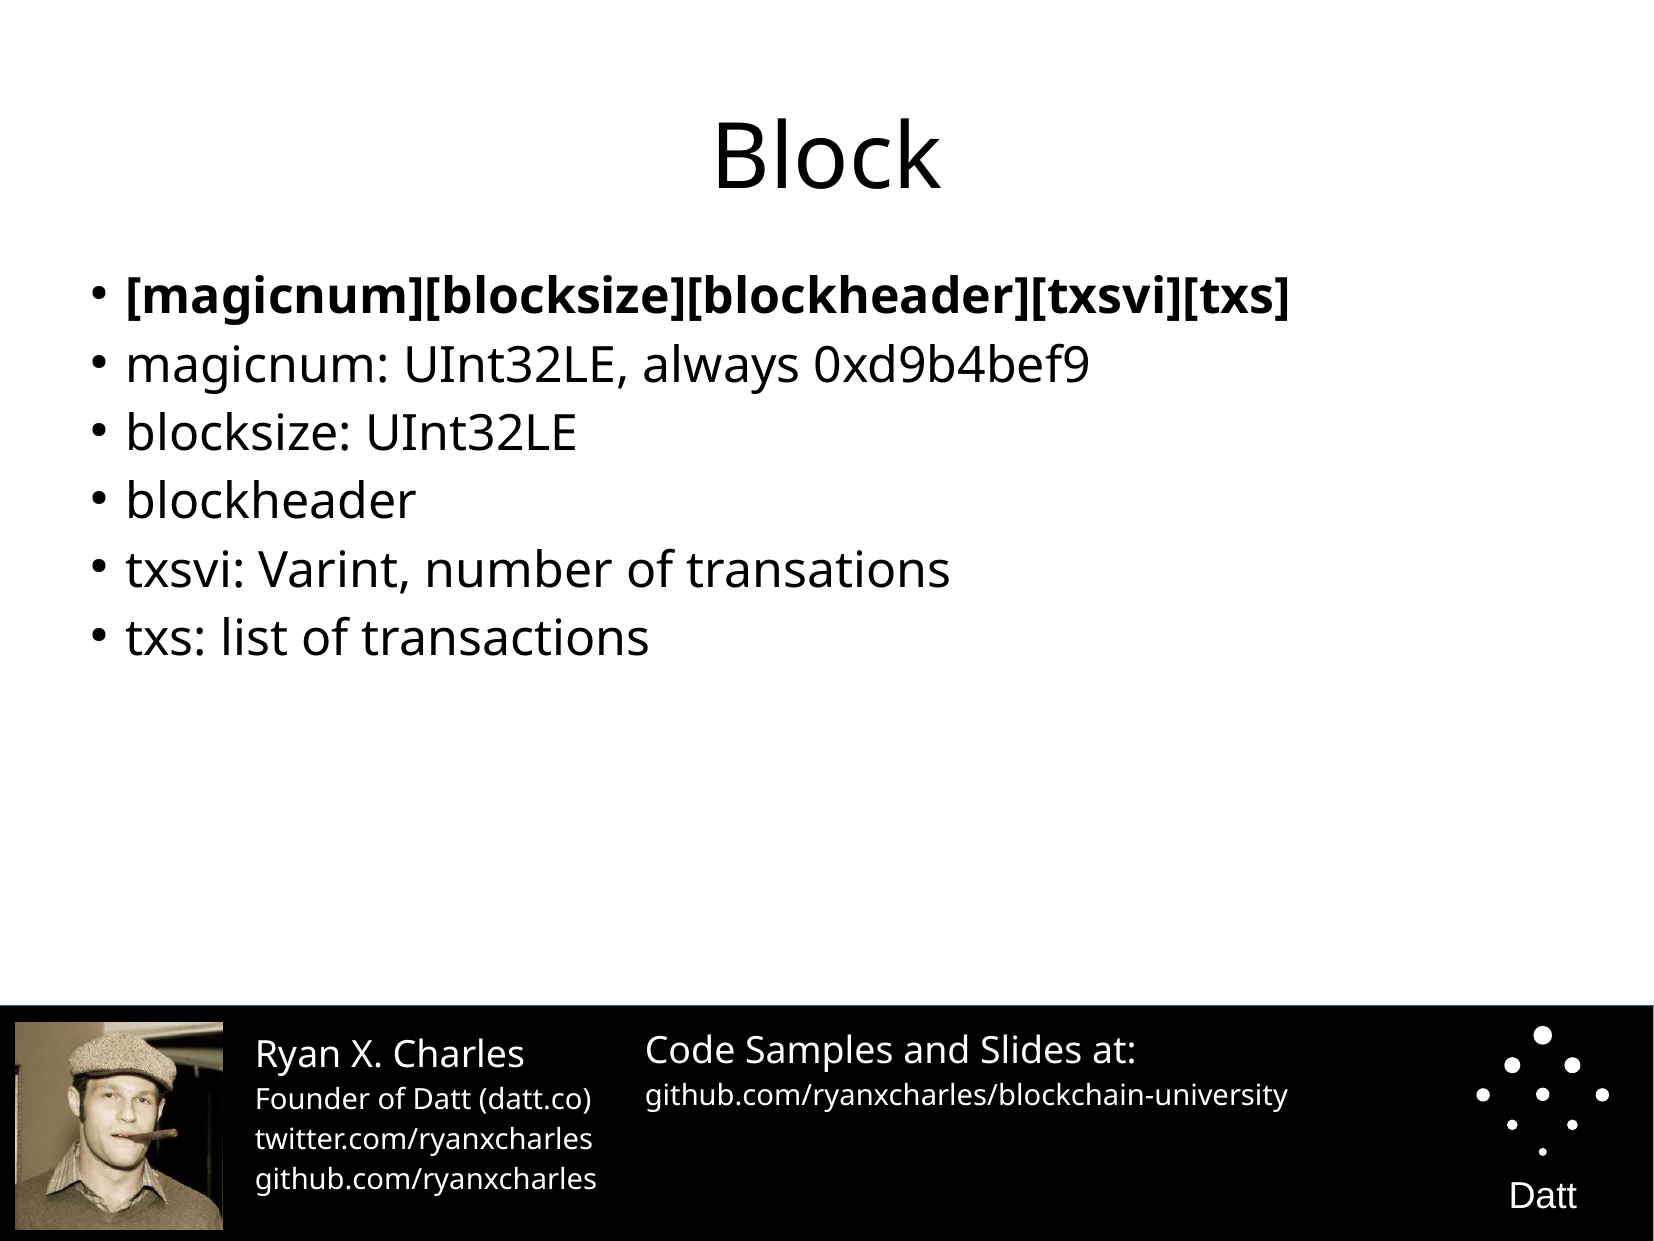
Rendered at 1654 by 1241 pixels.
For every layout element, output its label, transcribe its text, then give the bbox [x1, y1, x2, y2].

title Block [82, 49, 1571, 257]
text_box Datt [1452, 1167, 1633, 1241]
picture [15, 1022, 223, 1231]
text_box [0, 1005, 1654, 1241]
text_box Ryan X. Charles Founder of Datt (datt.co) twitter.com/ryanxcharles github.com/ryanxcharles [240, 1020, 976, 1241]
subtitle [magicnum][blocksize][blockheader][txsvi][txs] magicnum: UInt32LE, always 0xd9b4bef9 blocksize: UInt32LE blockheader txsvi: Varint, number of transations txs: list of transactions [90, 260, 1546, 961]
picture [1475, 1023, 1611, 1159]
text_box Code Samples and Slides at: github.com/ryanxcharles/blockchain-university [630, 1015, 1403, 1156]
